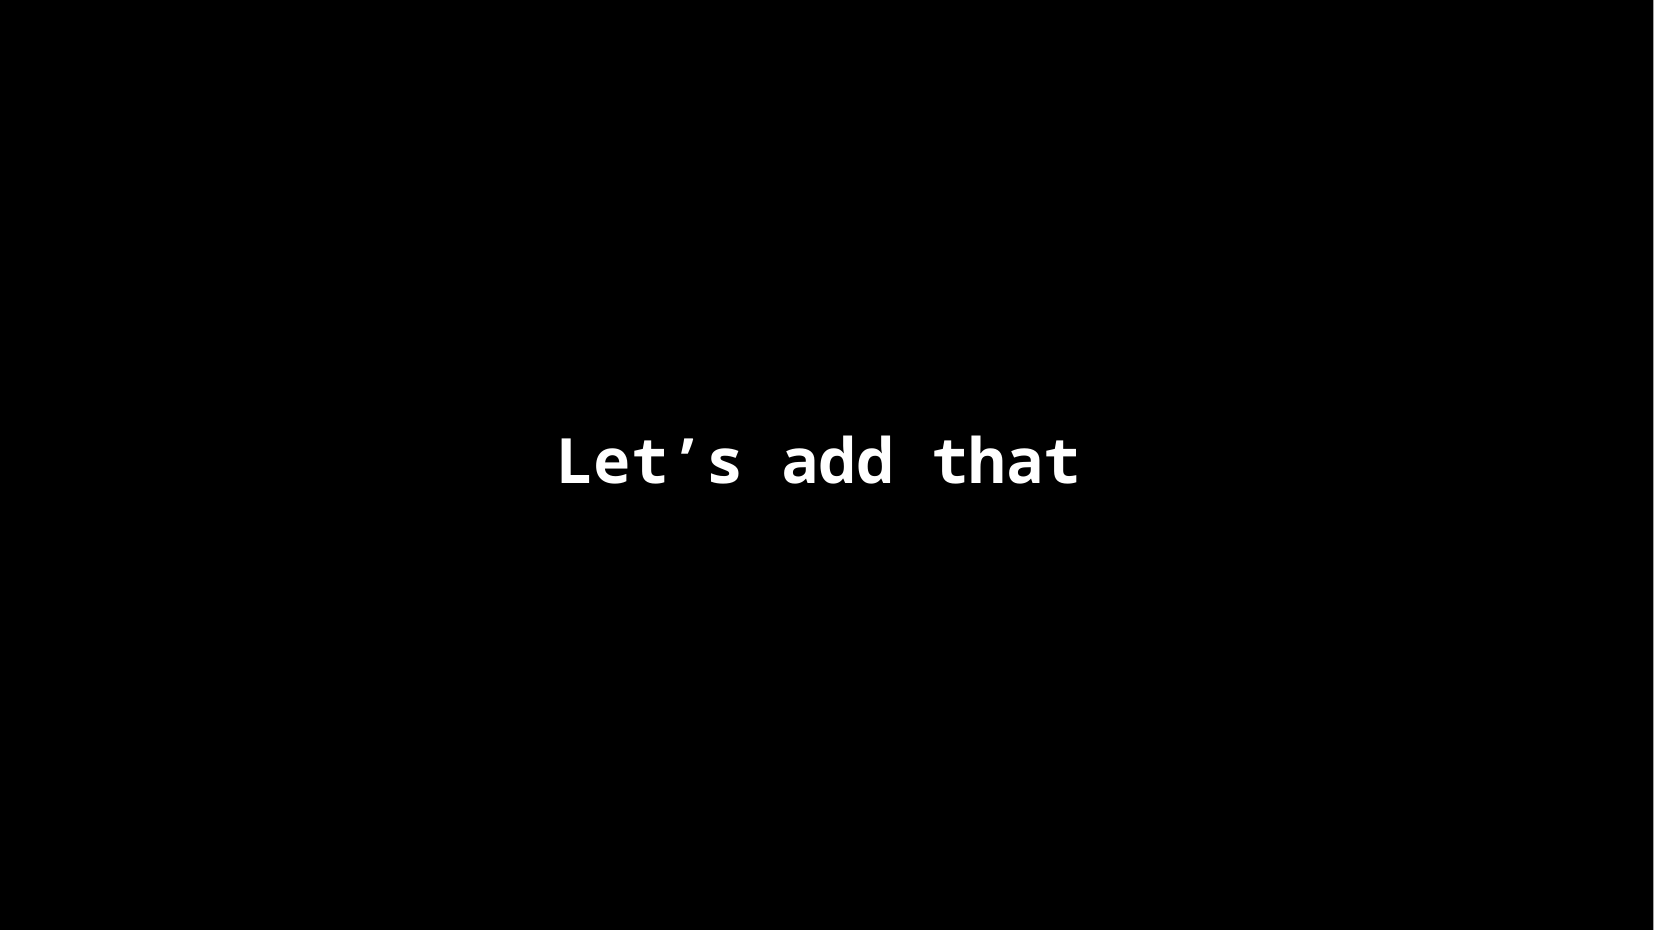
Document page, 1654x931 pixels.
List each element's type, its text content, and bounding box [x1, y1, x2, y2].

title Let’s add that [75, 377, 1564, 541]
